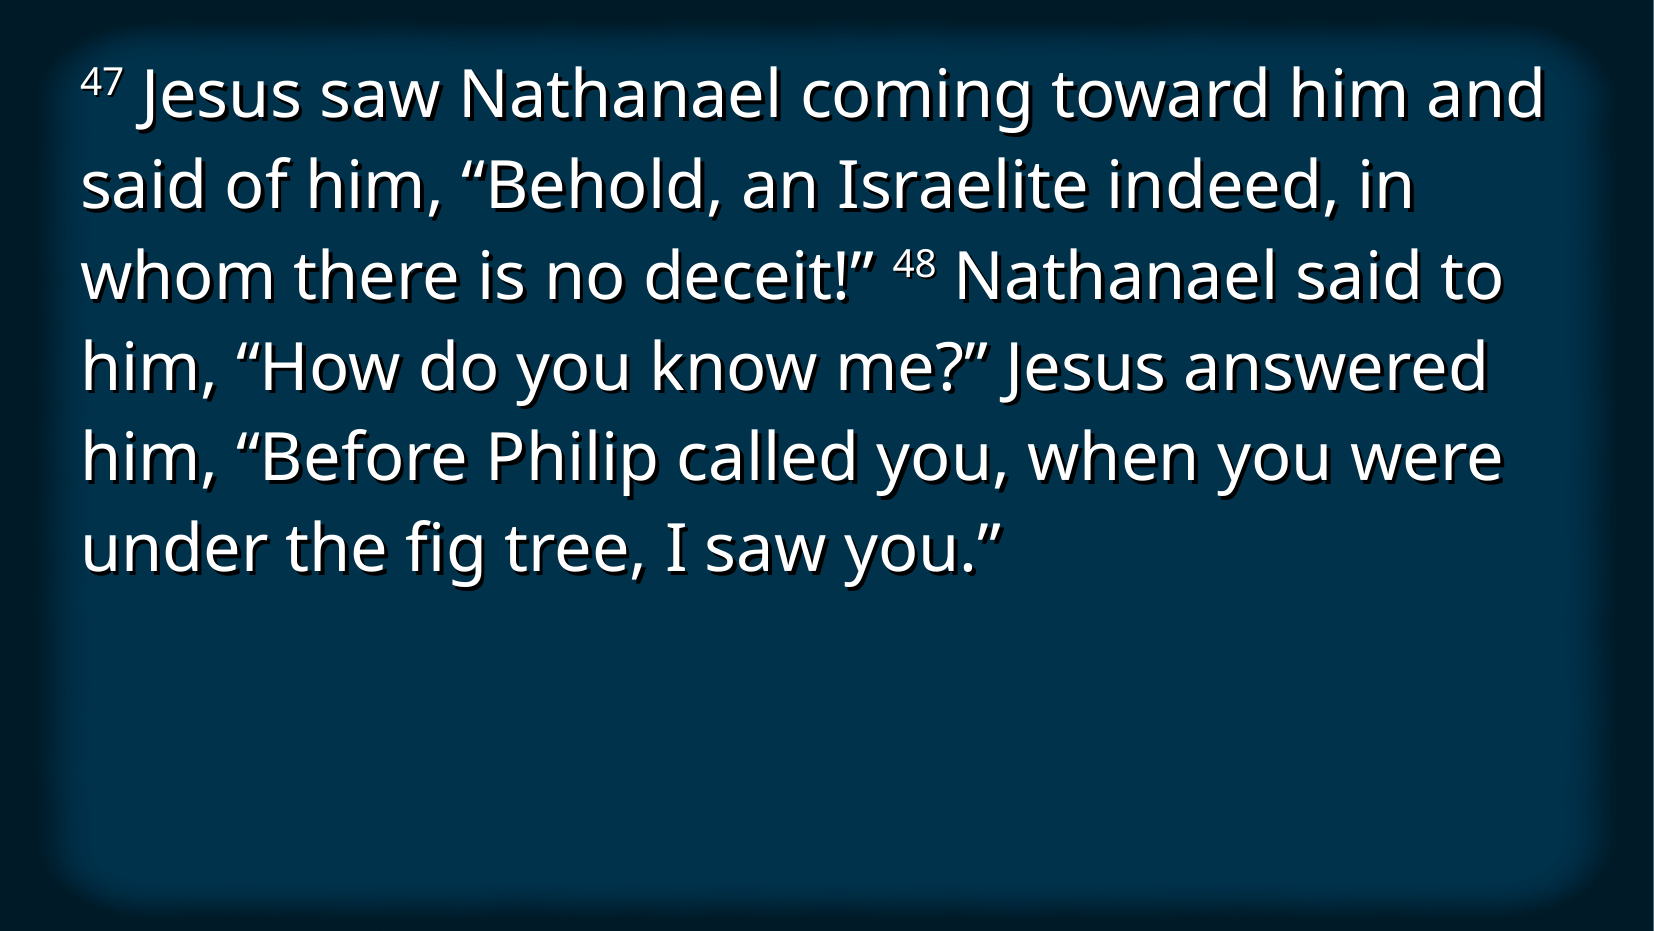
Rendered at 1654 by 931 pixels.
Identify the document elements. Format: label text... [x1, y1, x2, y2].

picture [0, 0, 1654, 931]
text_box 47 Jesus saw Nathanael coming toward him and said of him, “Behold, an Israelite indeed, in whom there is no deceit!” 48 Nathanael said to him, “How do you know me?” Jesus answered him, “Before Philip called you, when you were under the fig tree, I saw you.” [65, 39, 1566, 587]
